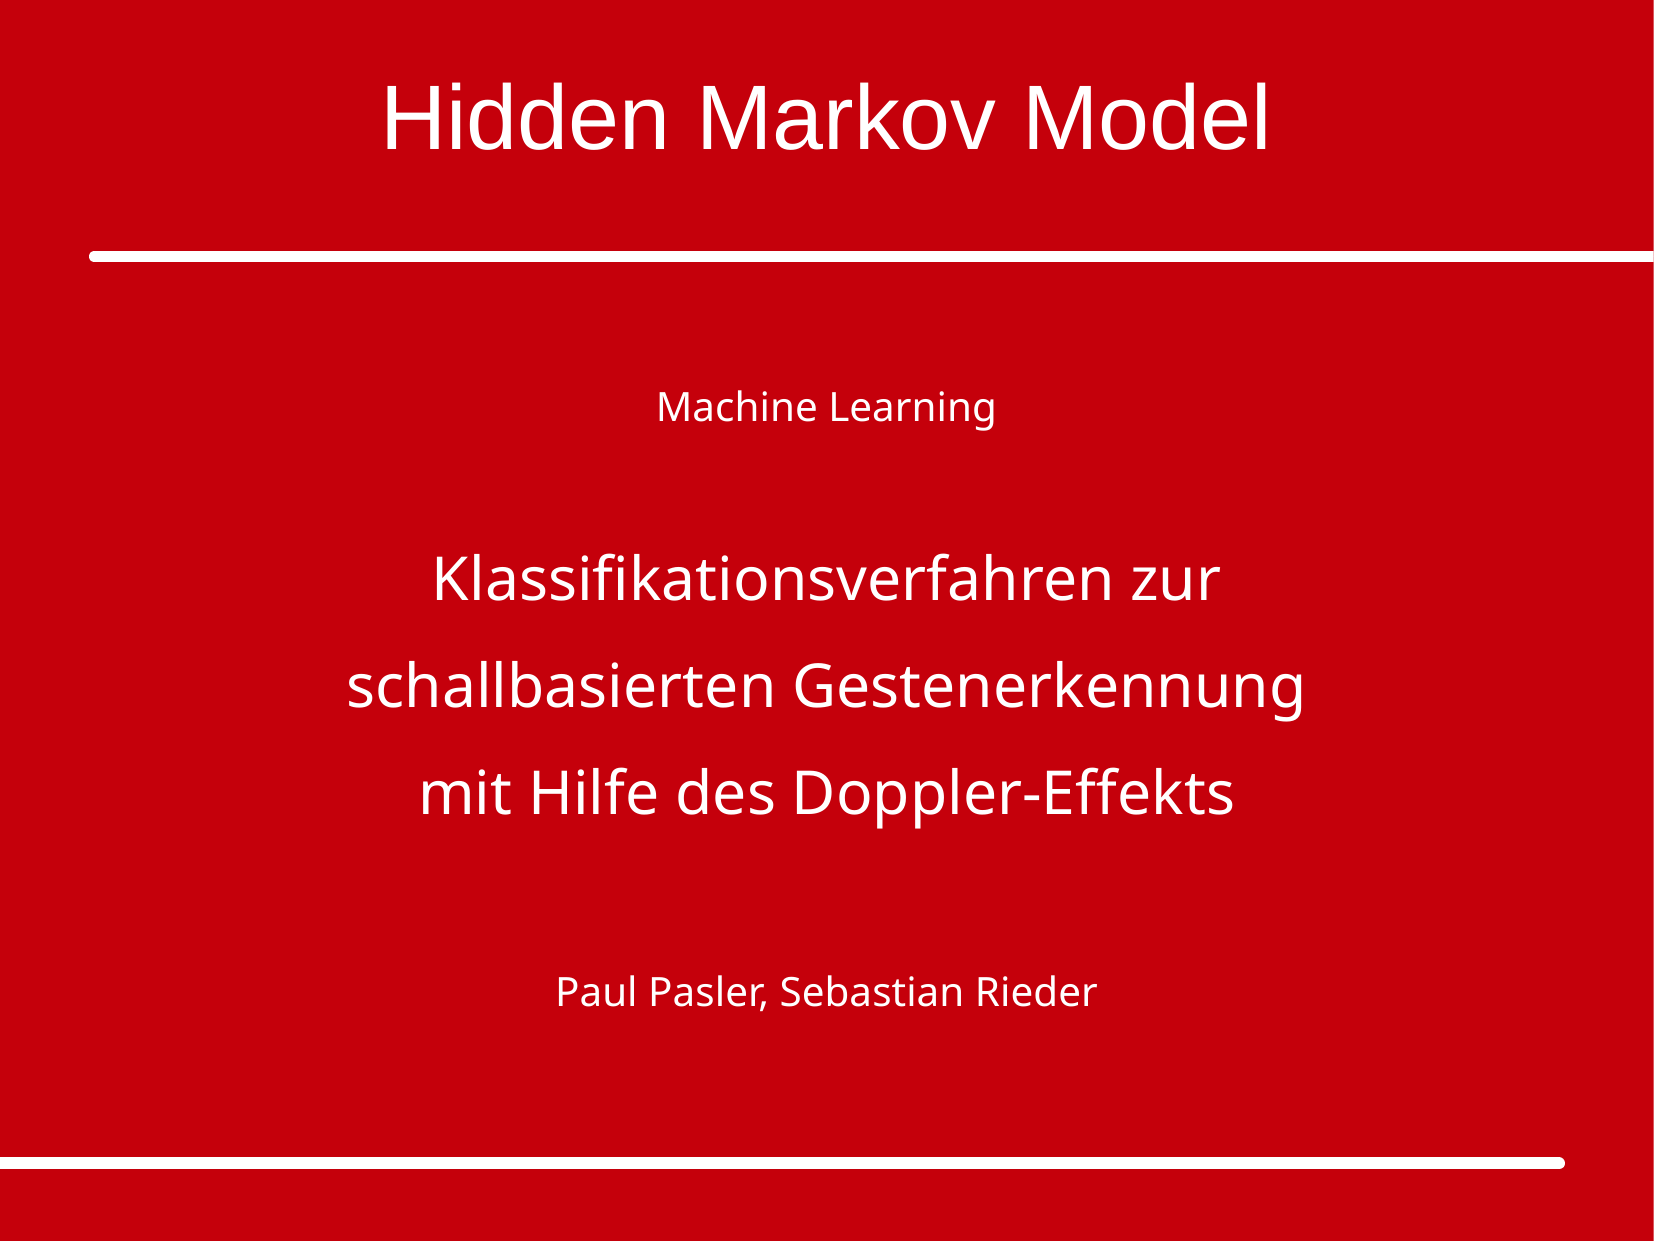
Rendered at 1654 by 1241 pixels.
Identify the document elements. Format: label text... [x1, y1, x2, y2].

list Machine Learning Klassifikationsverfahren zur schallbasierten Gestenerkennung mit Hilfe des Doppler-Effekts Paul Pasler, Sebastian Rieder [82, 299, 1571, 1019]
title Hidden Markov Model [82, 47, 1571, 189]
